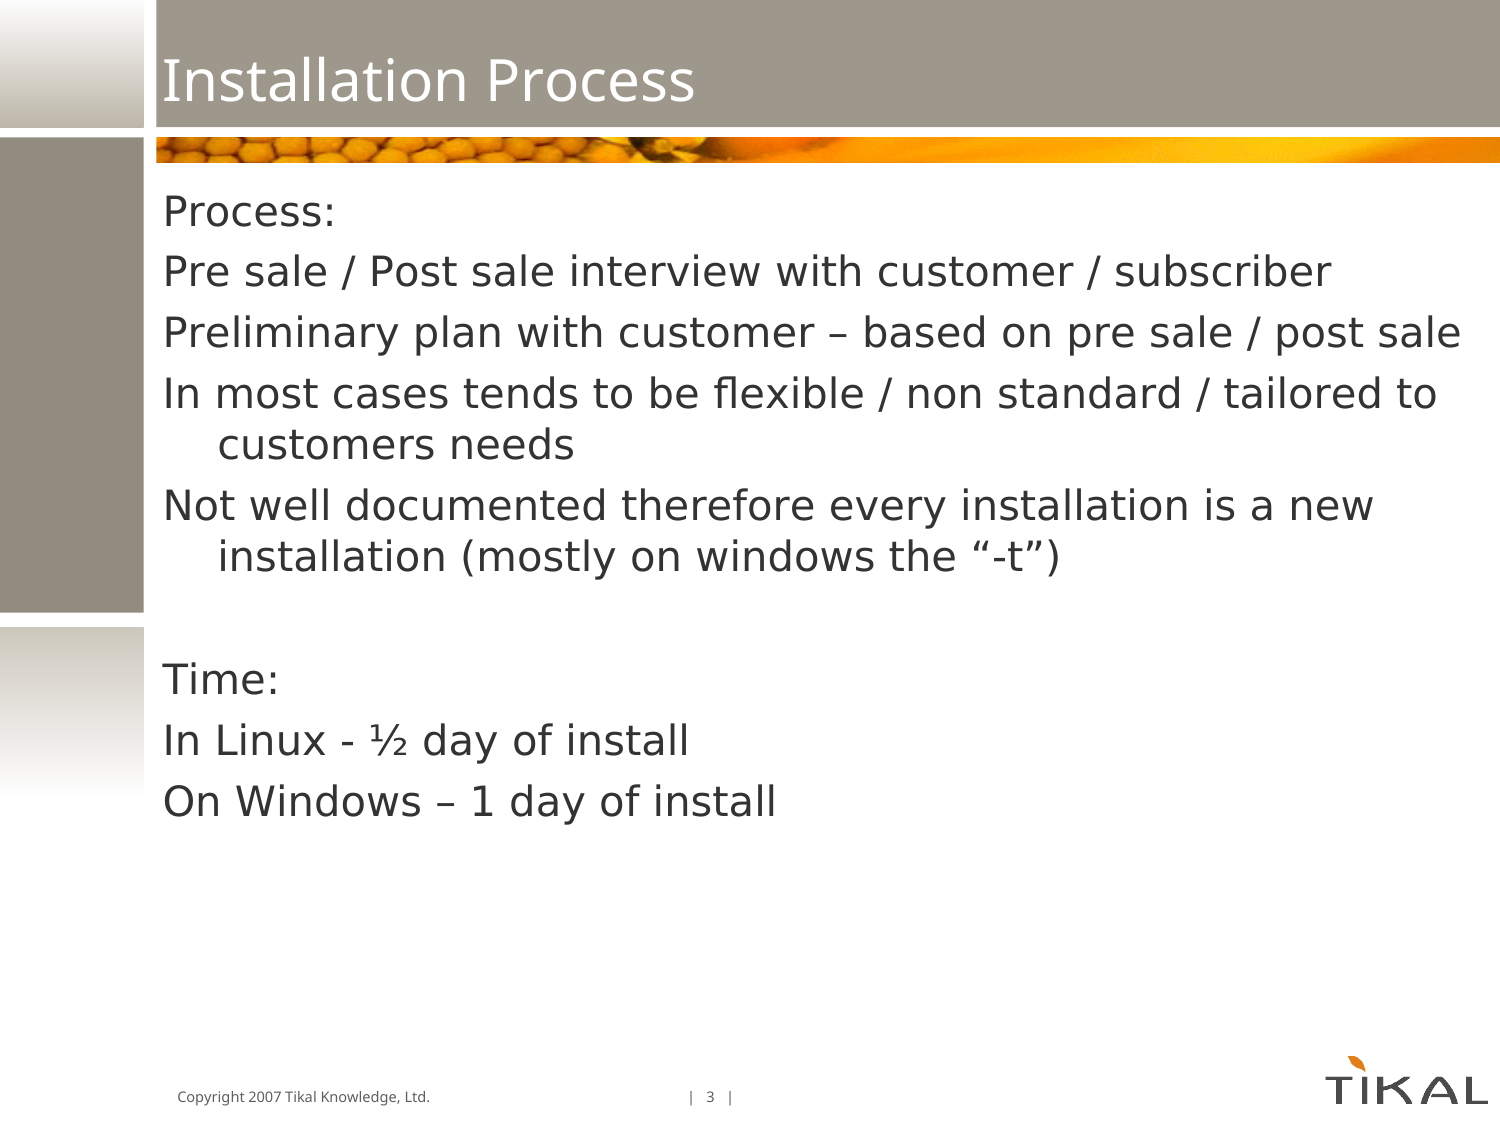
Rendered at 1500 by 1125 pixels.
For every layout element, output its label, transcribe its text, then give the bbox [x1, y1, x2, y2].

picture [156, 137, 1500, 163]
picture [1312, 1034, 1500, 1125]
list Process: Pre sale / Post sale interview with customer / subscriber Preliminary plan with customer – based on pre sale / post sale In most cases tends to be flexible / non standard / tailored to customers needs Not well documented therefore every installation is a new installation (mostly on windows the “-t”) Time: In Linux - ½ day of install On Windows – 1 day of install [162, 187, 1475, 1023]
title Installation Process [162, 32, 1450, 118]
